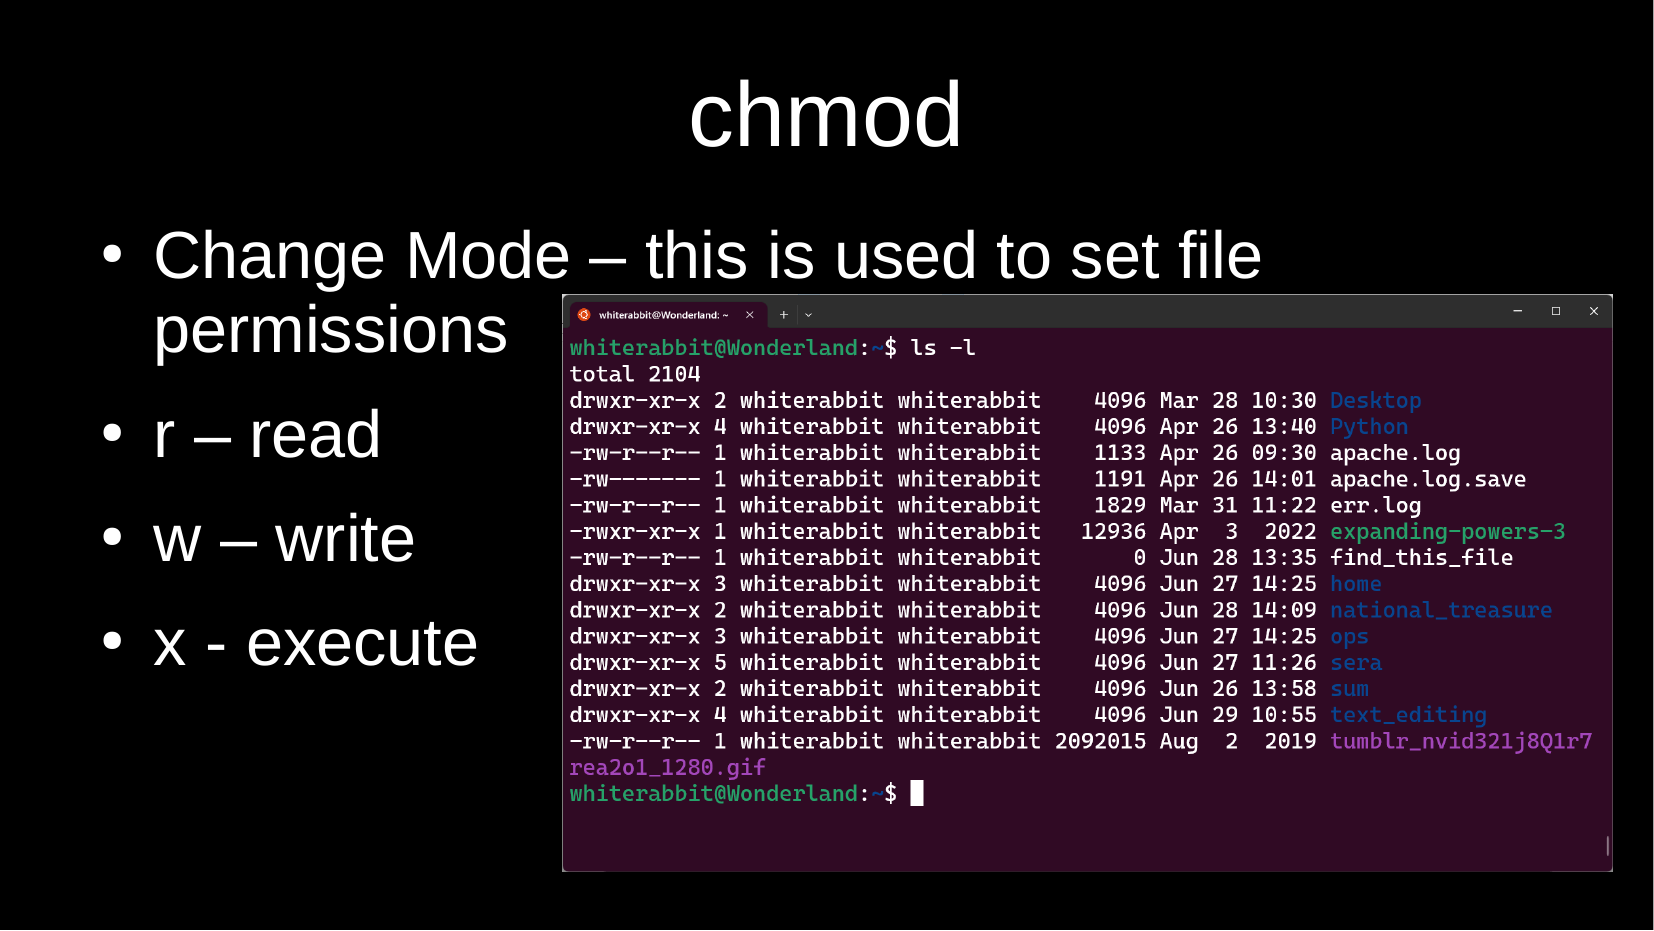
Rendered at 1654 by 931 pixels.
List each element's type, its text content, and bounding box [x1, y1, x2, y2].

list Change Mode – this is used to set file permissions r – read w – write x - execute [82, 217, 1571, 758]
picture [562, 294, 1613, 873]
title chmod [82, 37, 1571, 193]
